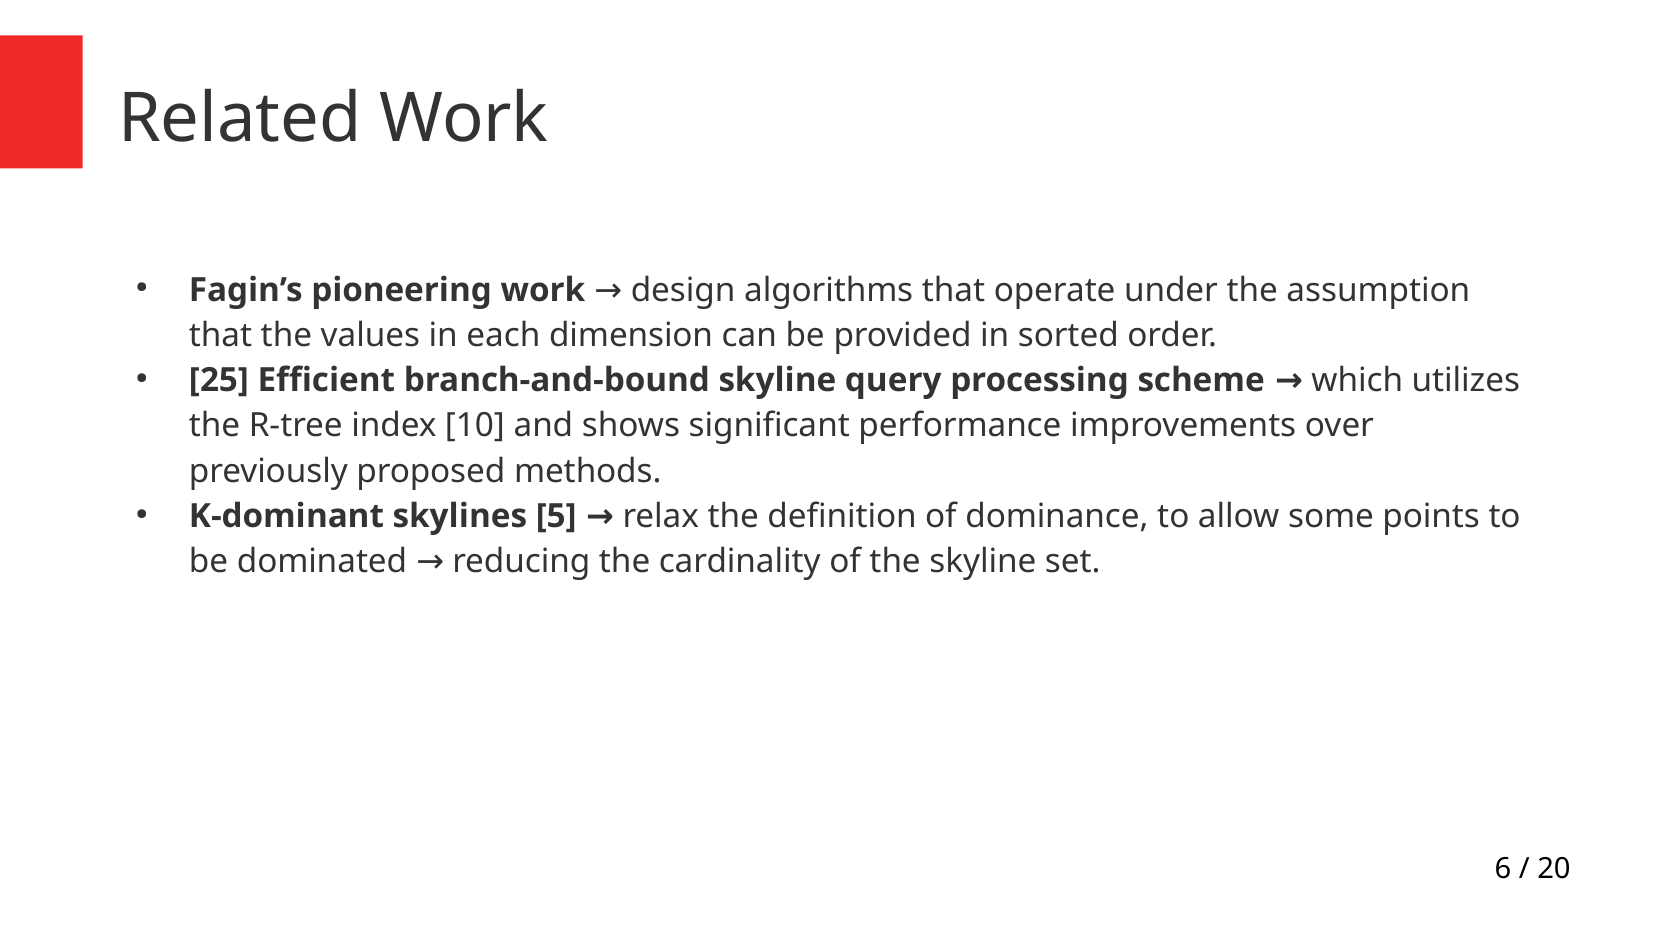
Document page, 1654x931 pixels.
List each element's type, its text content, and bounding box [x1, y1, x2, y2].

title Related Work [118, 37, 1571, 193]
list Fagin’s pioneering work → design algorithms that operate under the assumption that the values in each dimension can be provided in sorted order. [25] Efficient branch-and-bound skyline query processing scheme → which utilizes the R-tree index [10] and shows significant performance improvements over previously proposed methods. K-dominant skylines [5] → relax the definition of dominance, to allow some points to be dominated → reducing the cardinality of the skyline set. [118, 265, 1536, 806]
